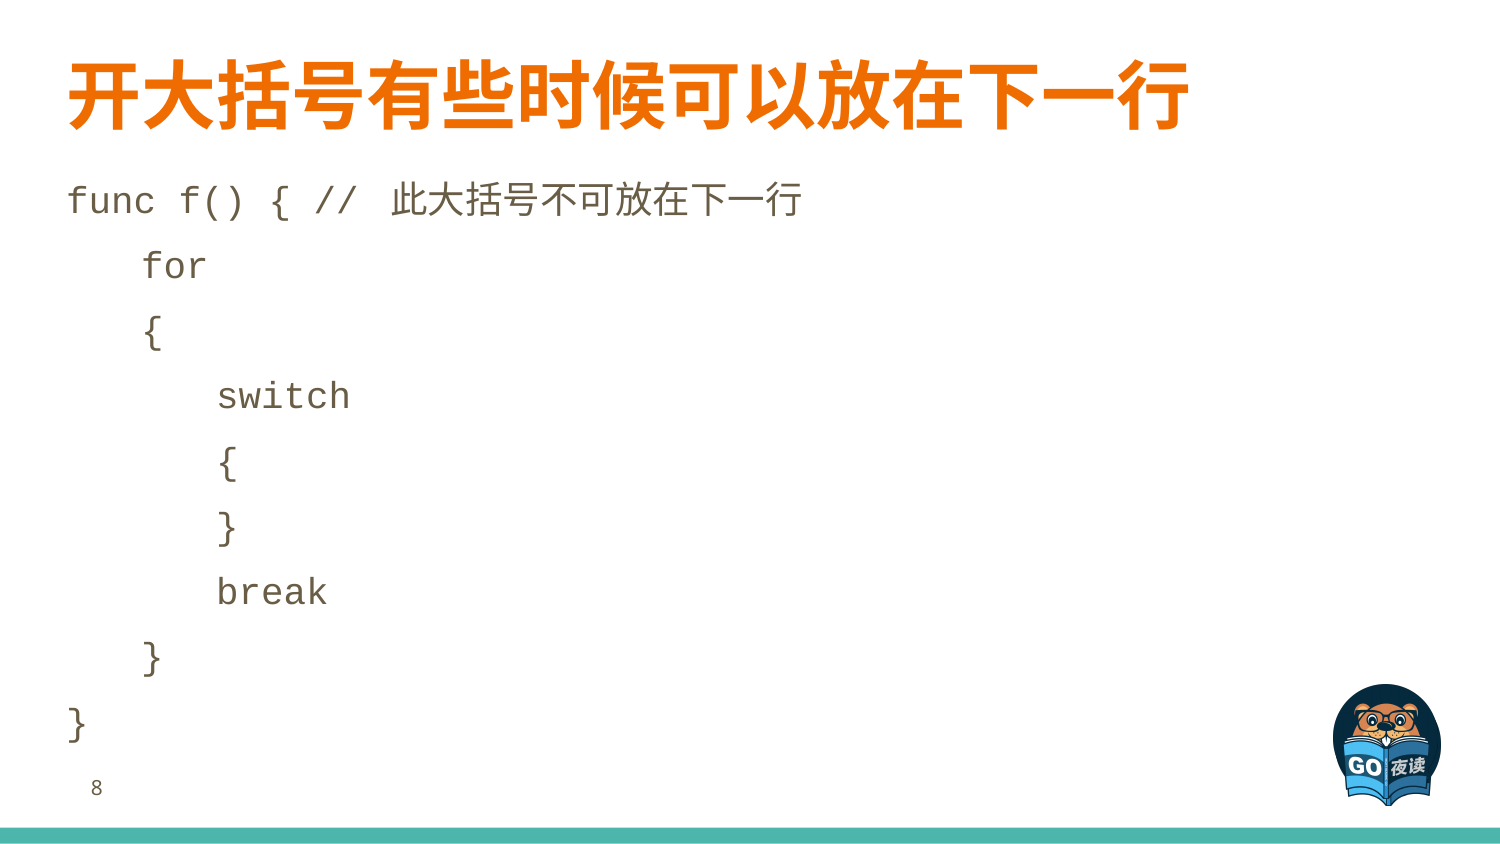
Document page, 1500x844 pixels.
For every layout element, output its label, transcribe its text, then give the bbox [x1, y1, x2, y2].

slide_number <number> [27, 756, 118, 821]
picture [1333, 684, 1441, 806]
title 开大括号有些时候可以放在下一行 [51, 33, 1449, 150]
list func f() { // 此大括号不可放在下一行 for { switch { } break } } [51, 172, 1329, 757]
